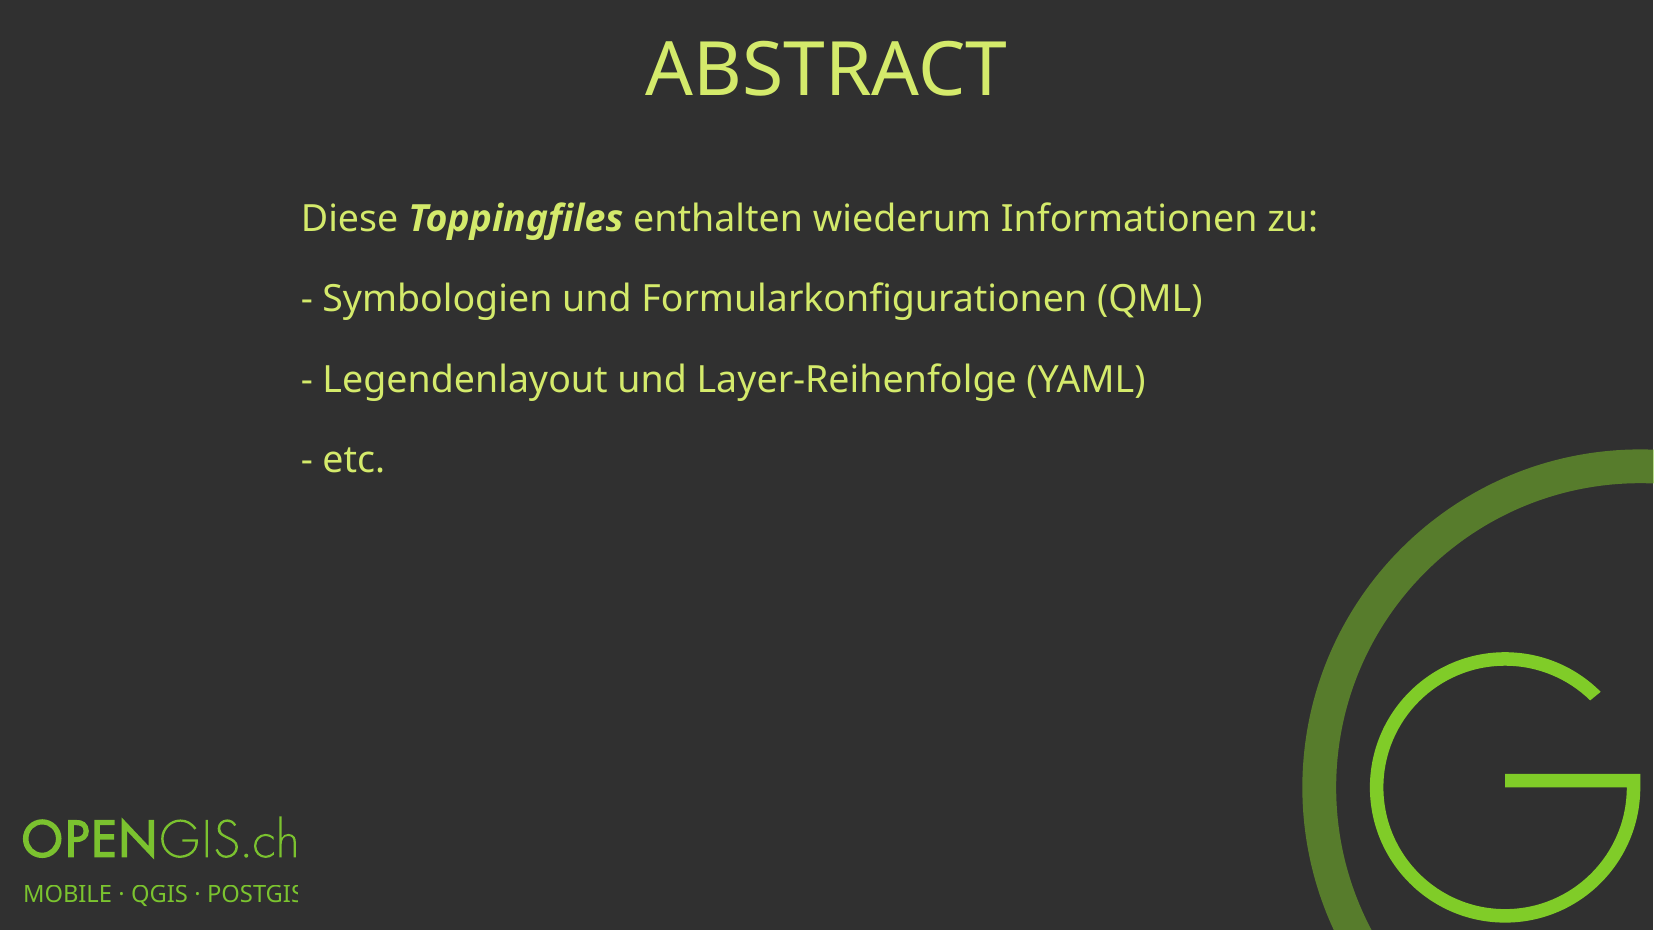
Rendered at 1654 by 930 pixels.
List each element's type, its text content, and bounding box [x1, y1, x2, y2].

text_box Diese Toppingfiles enthalten wiederum Informationen zu: - Symbologien und Formularkonfigurationen (QML) - Legendenlayout und Layer-Reihenfolge (YAML) - etc. [0, 180, 1471, 826]
title ABSTRACT [0, 0, 1653, 135]
